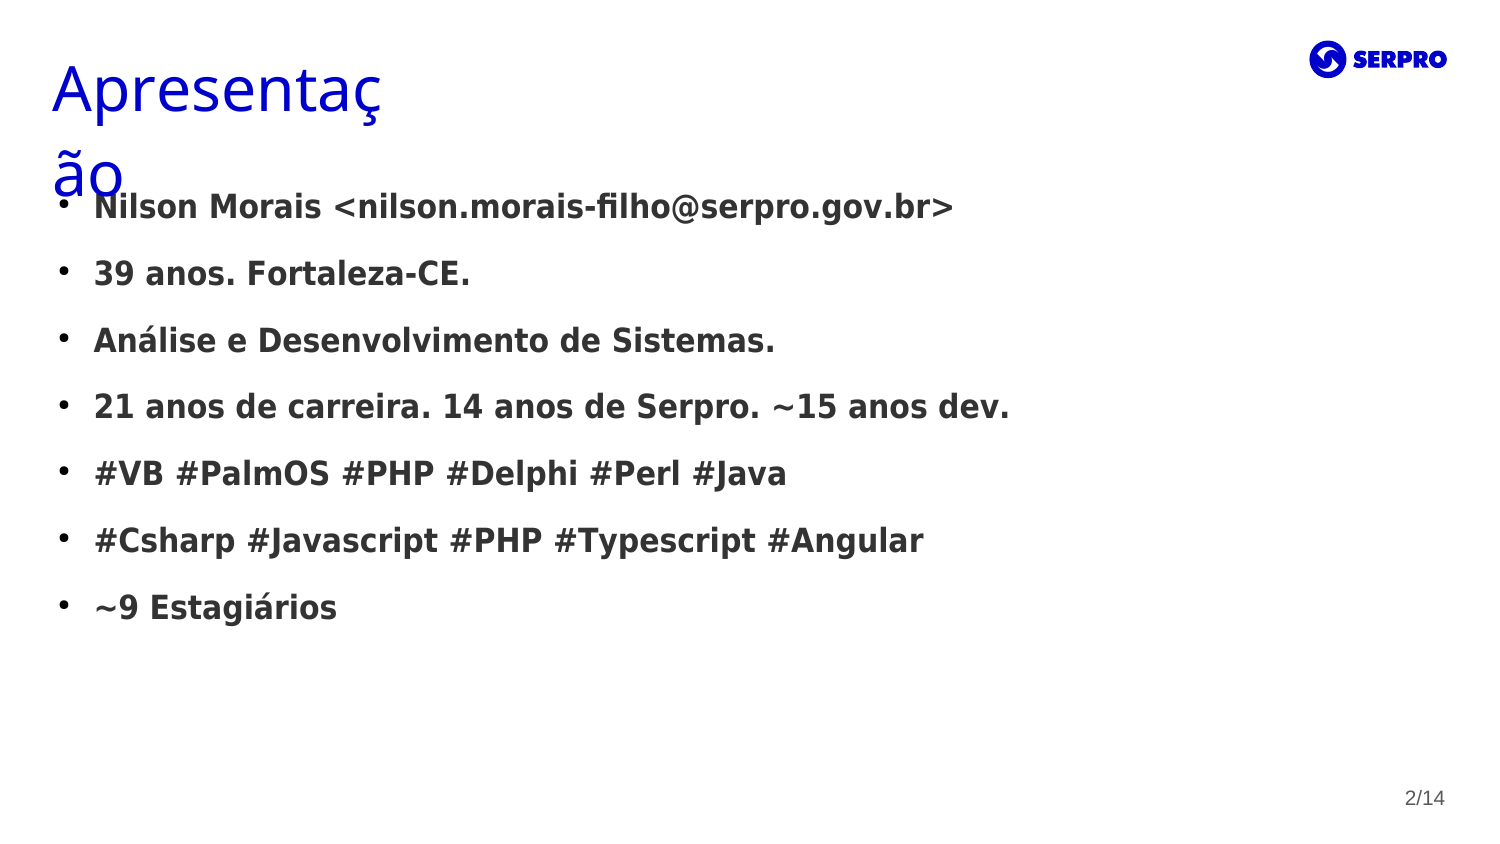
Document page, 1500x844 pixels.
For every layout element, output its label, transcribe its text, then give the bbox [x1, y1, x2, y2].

slide_number <número>/14 [1389, 764, 1480, 830]
text_box Apresentação [37, 37, 427, 136]
picture [1306, 37, 1450, 82]
text_box Nilson Morais <nilson.morais-filho@serpro.gov.br> 39 anos. Fortaleza-CE. Análise e Desenvolvimento de Sistemas. 21 anos de carreira. 14 anos de Serpro. ~15 anos dev. #VB #PalmOS #PHP #Delphi #Perl #Java #Csharp #Javascript #PHP #Typescript #Angular ~9 Estagiários [58, 179, 1351, 244]
